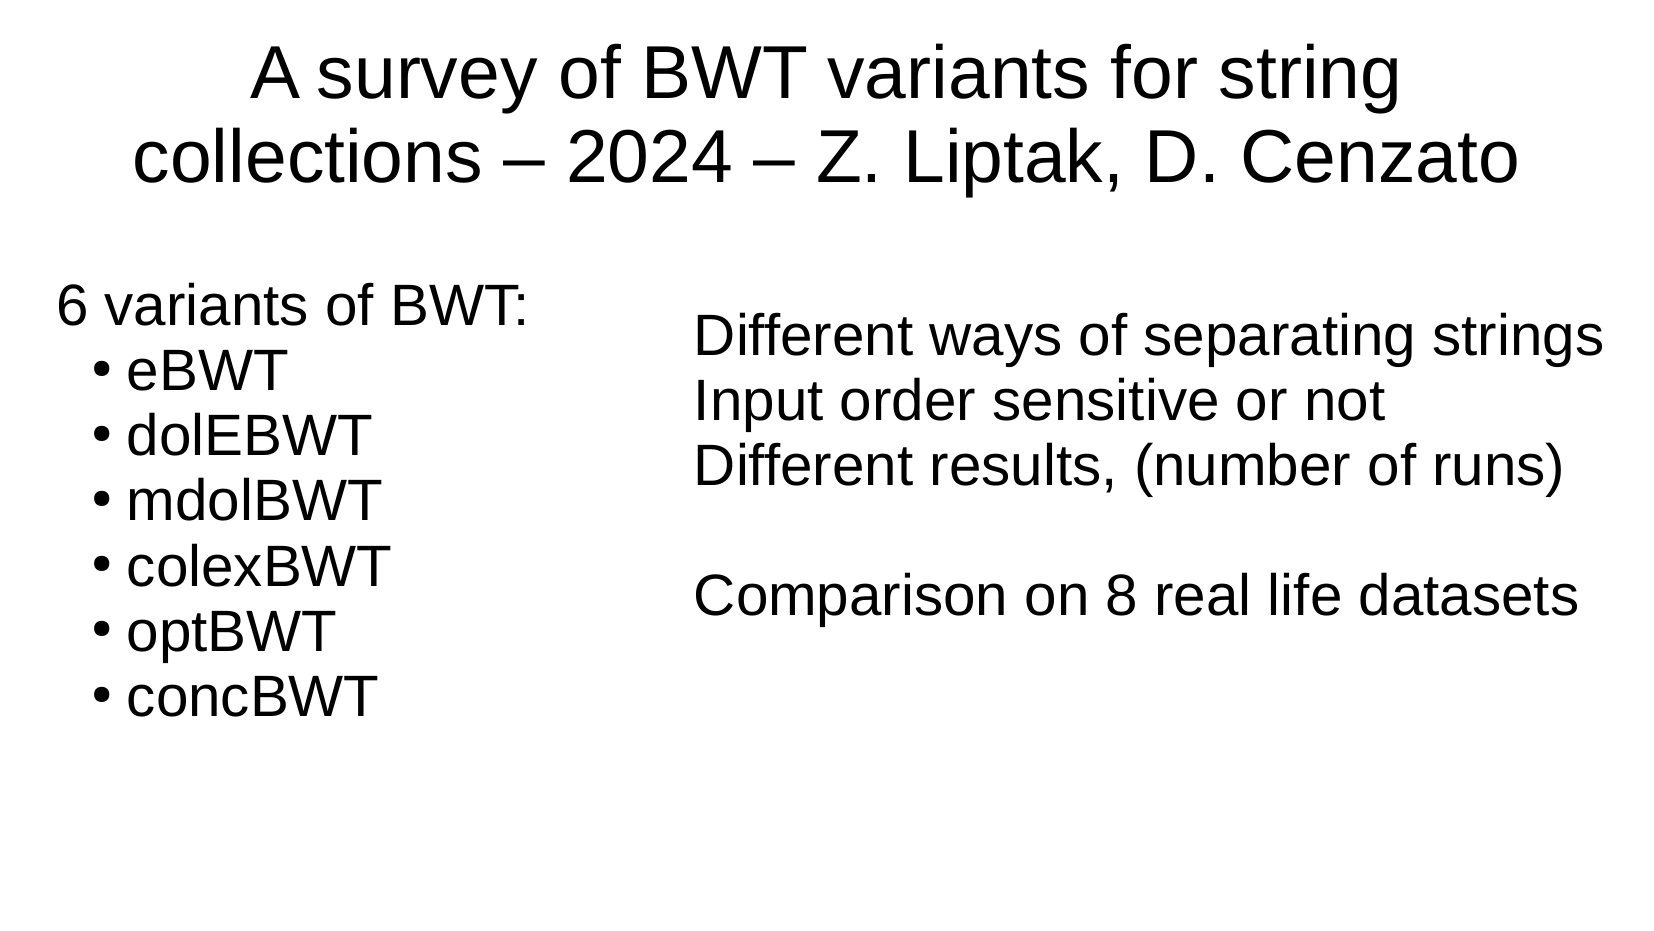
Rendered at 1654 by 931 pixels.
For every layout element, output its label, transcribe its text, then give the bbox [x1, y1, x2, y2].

text_box Different ways of separating strings Input order sensitive or not Different results, (number of runs) Comparison on 8 real life datasets [679, 295, 1642, 636]
title A survey of BWT variants for string collections – 2024 – Z. Liptak, D. Cenzato [82, 12, 1571, 218]
text_box 6 variants of BWT: eBWT dolEBWT mdolBWT colexBWT optBWT concBWT [41, 265, 650, 879]
